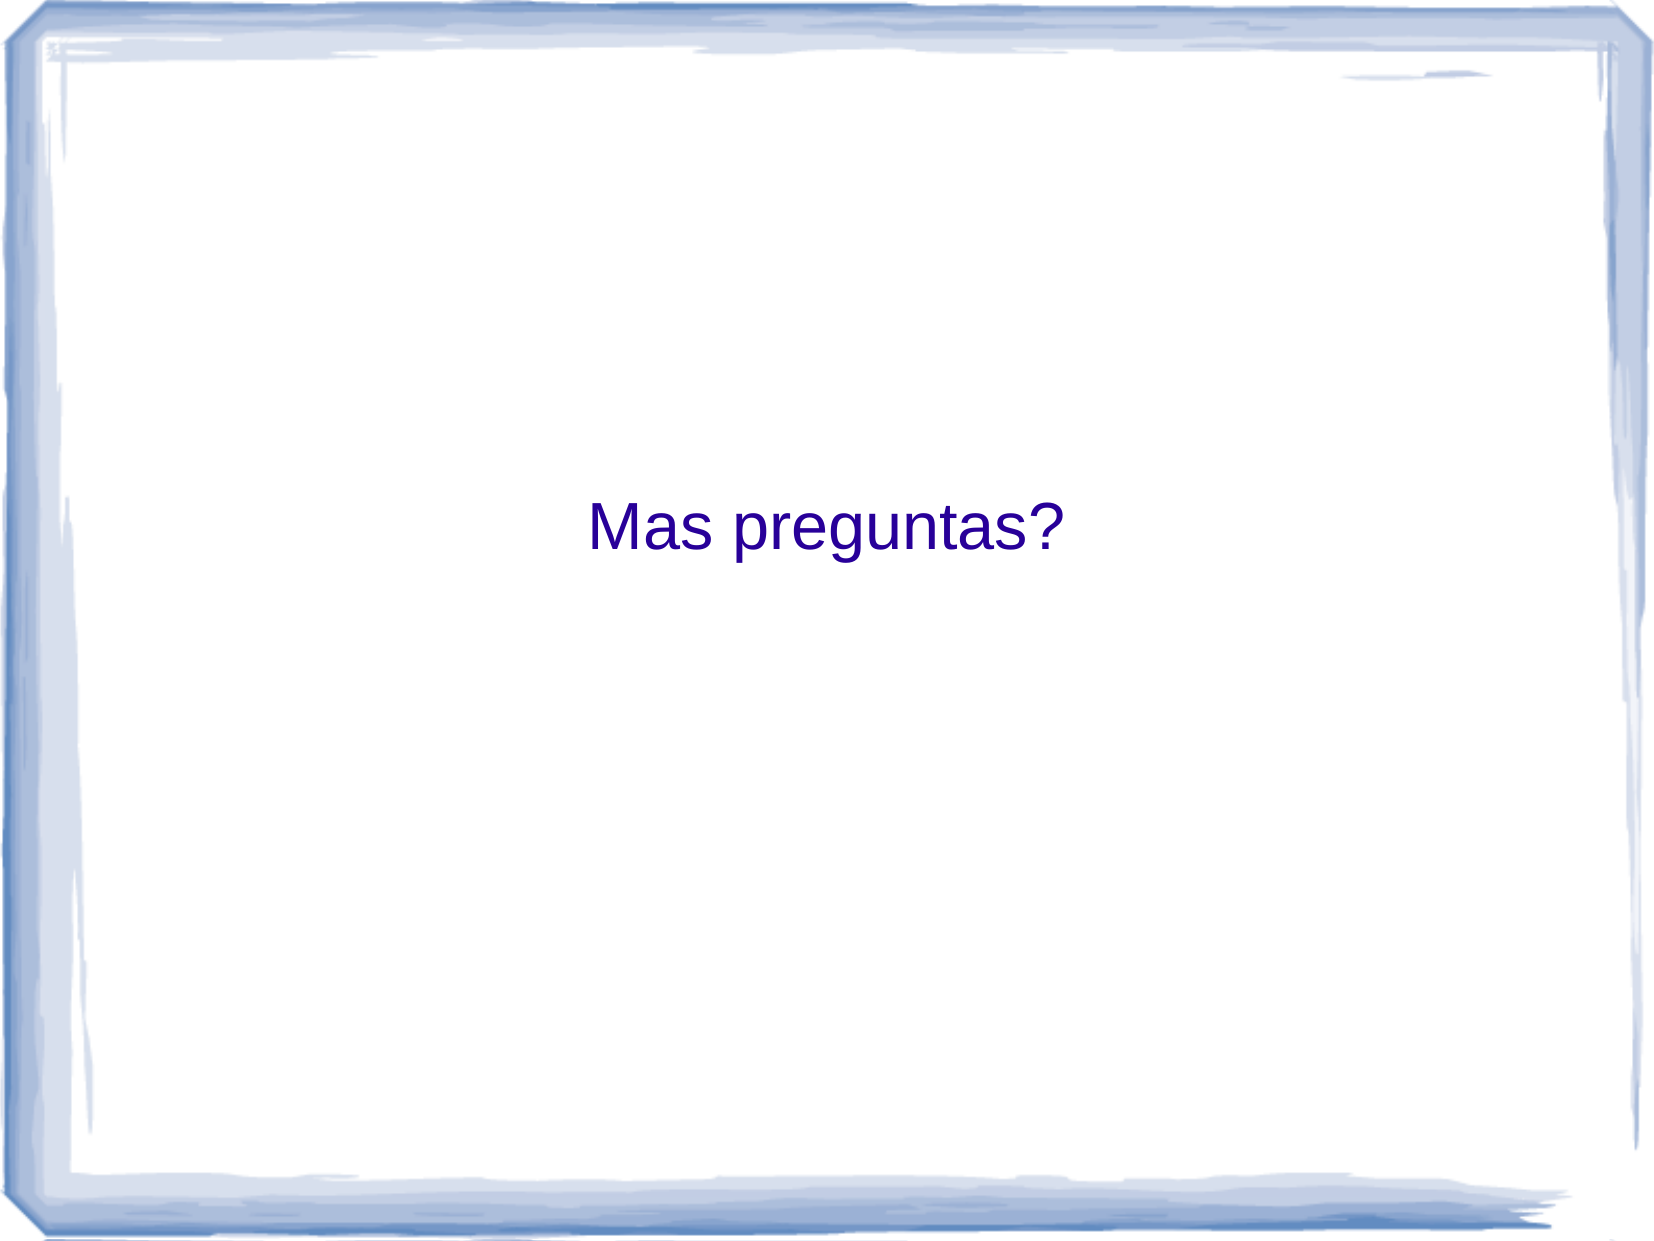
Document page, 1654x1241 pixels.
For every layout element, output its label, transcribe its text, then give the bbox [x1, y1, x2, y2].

picture [0, 0, 1654, 1241]
subtitle Mas preguntas? [82, 49, 1571, 1004]
